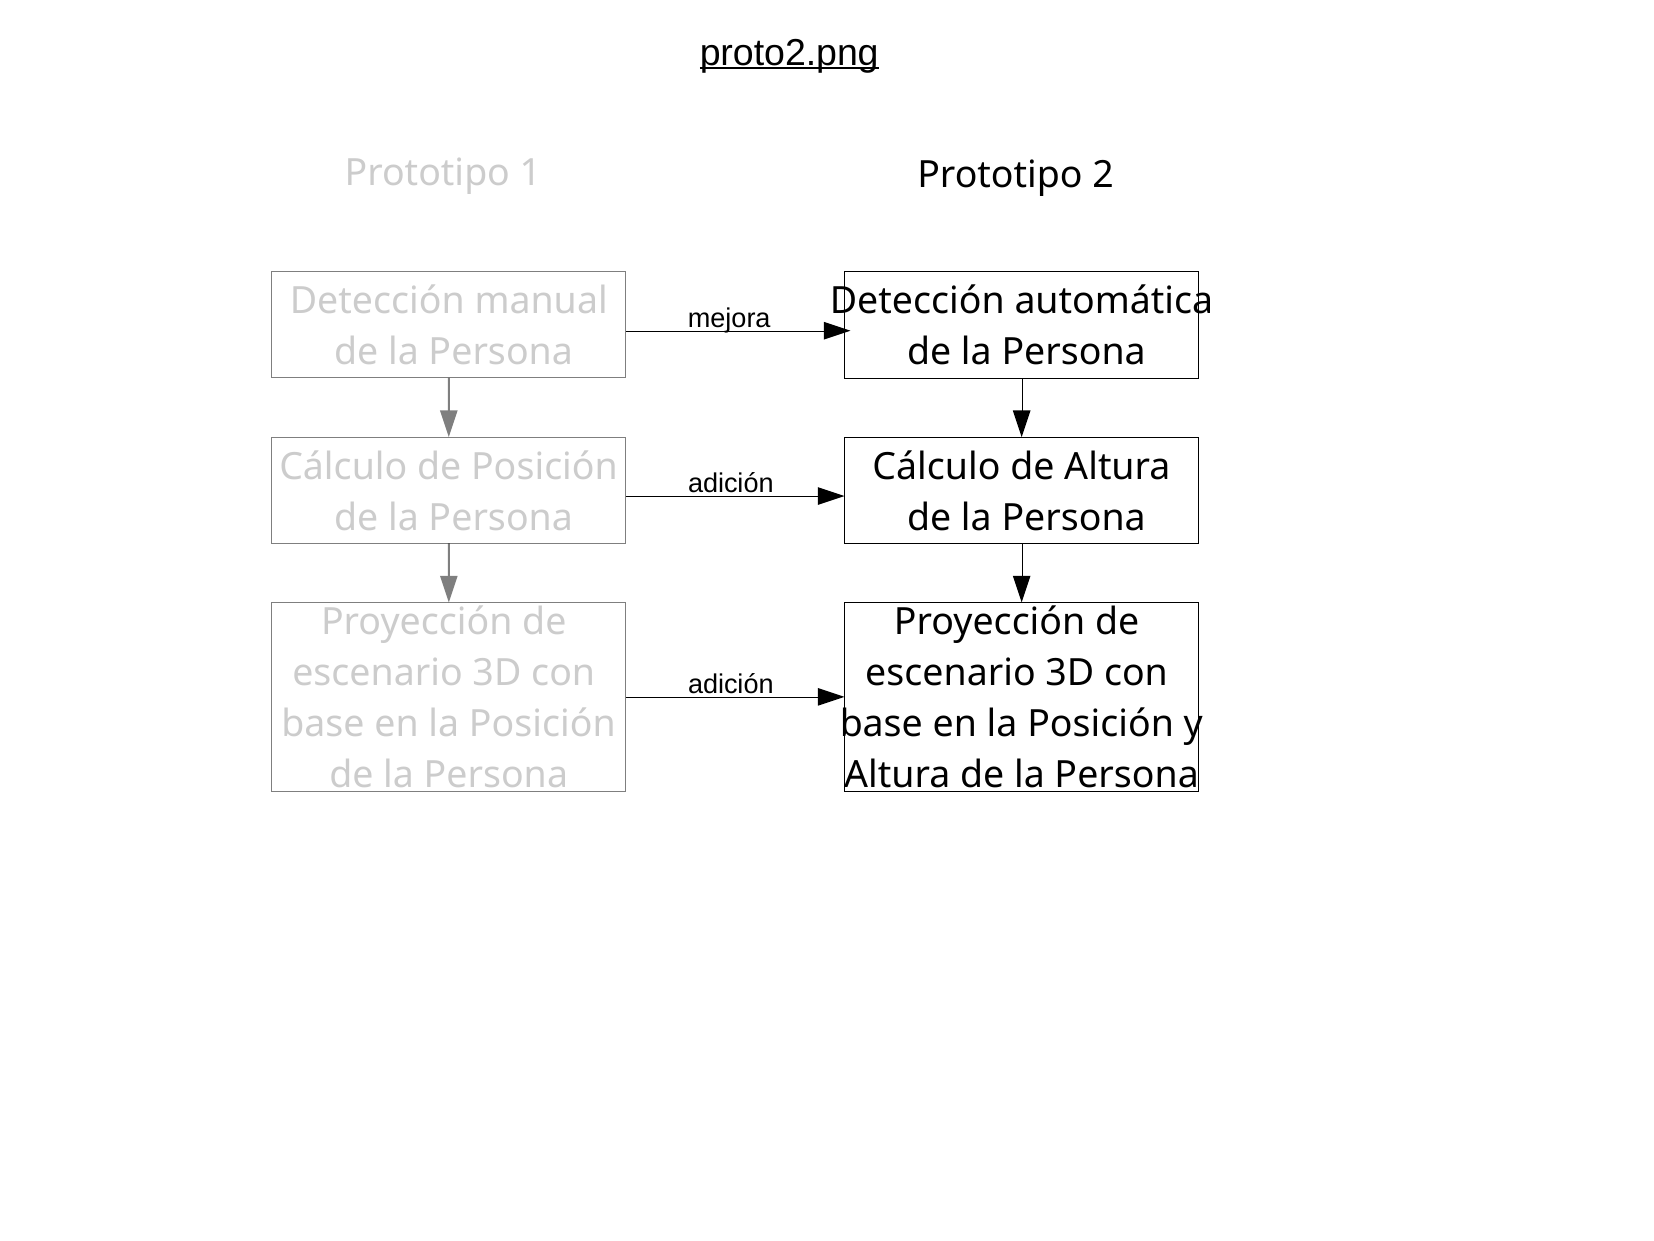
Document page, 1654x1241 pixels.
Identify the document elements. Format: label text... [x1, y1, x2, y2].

text_box Prototipo 2 [844, 155, 1188, 192]
text_box Detección manual de la Persona [271, 271, 626, 378]
text_box Detección automática de la Persona [844, 271, 1199, 379]
text_box mejora [673, 295, 786, 341]
text_box adición [673, 460, 789, 506]
text_box Prototipo 1 [271, 153, 615, 189]
text_box Proyección de escenario 3D con base en la Posición y Altura de la Persona [844, 602, 1199, 792]
text_box Cálculo de Posición de la Persona [271, 437, 626, 544]
text_box Proyección de escenario 3D con base en la Posición de la Persona [271, 602, 626, 792]
text_box adición [673, 661, 789, 707]
text_box proto2.png [685, 23, 894, 83]
text_box Cálculo de Altura de la Persona [844, 437, 1199, 544]
